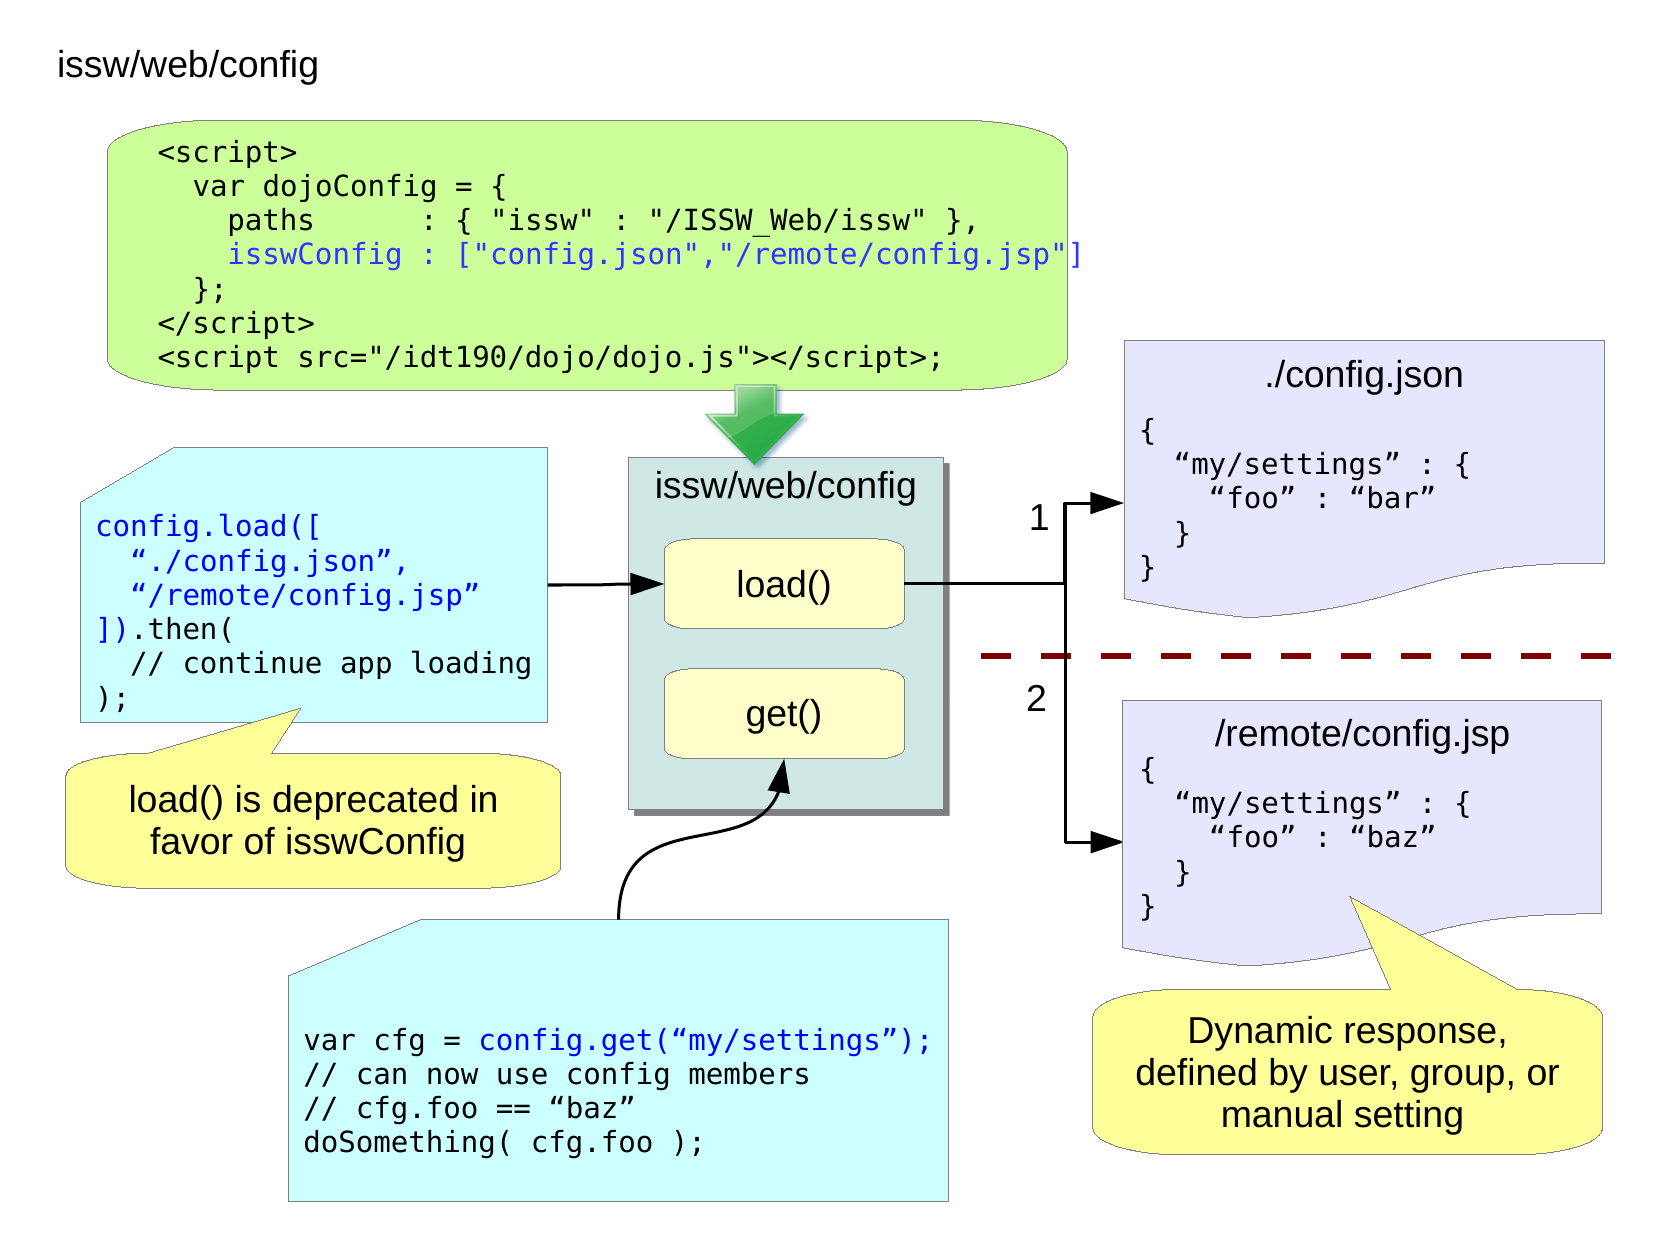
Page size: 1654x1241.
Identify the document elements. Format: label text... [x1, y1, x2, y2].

text_box { “my/settings” : { “foo” : “bar” } } [1124, 405, 1605, 601]
text_box /remote/config.jsp [1123, 705, 1602, 765]
text_box { “my/settings” : { “foo” : “baz” } } [1124, 765, 1602, 940]
text_box config.load([ “./config.json”, “/remote/config.jsp” ]).then( // continue app loading ); [80, 447, 548, 723]
text_box issw/web/config [628, 457, 944, 515]
text_box 2 [1011, 670, 1057, 728]
picture [697, 376, 817, 479]
text_box var cfg = config.get(“my/settings”); // can now use config members // cfg.foo == “baz” doSomething( cfg.foo ); [288, 919, 949, 1202]
text_box 1 [1014, 488, 1075, 546]
text_box Dynamic response, defined by user, group, or manual setting [1092, 896, 1603, 1155]
text_box get() [664, 668, 905, 759]
text_box [1136, 601, 1365, 618]
text_box [1122, 700, 1602, 966]
text_box load() [664, 538, 905, 629]
text_box [1124, 340, 1605, 345]
text_box issw/web/config [42, 36, 1078, 94]
text_box load() is deprecated in favor of isswConfig [65, 708, 561, 889]
text_box <script> var dojoConfig = { paths : { "issw" : "/ISSW_Web/issw" }, isswConfig : ["config.json","/remote/config.jsp"] }; </script> <script src="/idt190/dojo/dojo.js"></script>; [107, 120, 1068, 391]
text_box [628, 515, 944, 583]
text_box [628, 585, 944, 810]
text_box ./config.json [1124, 345, 1605, 403]
